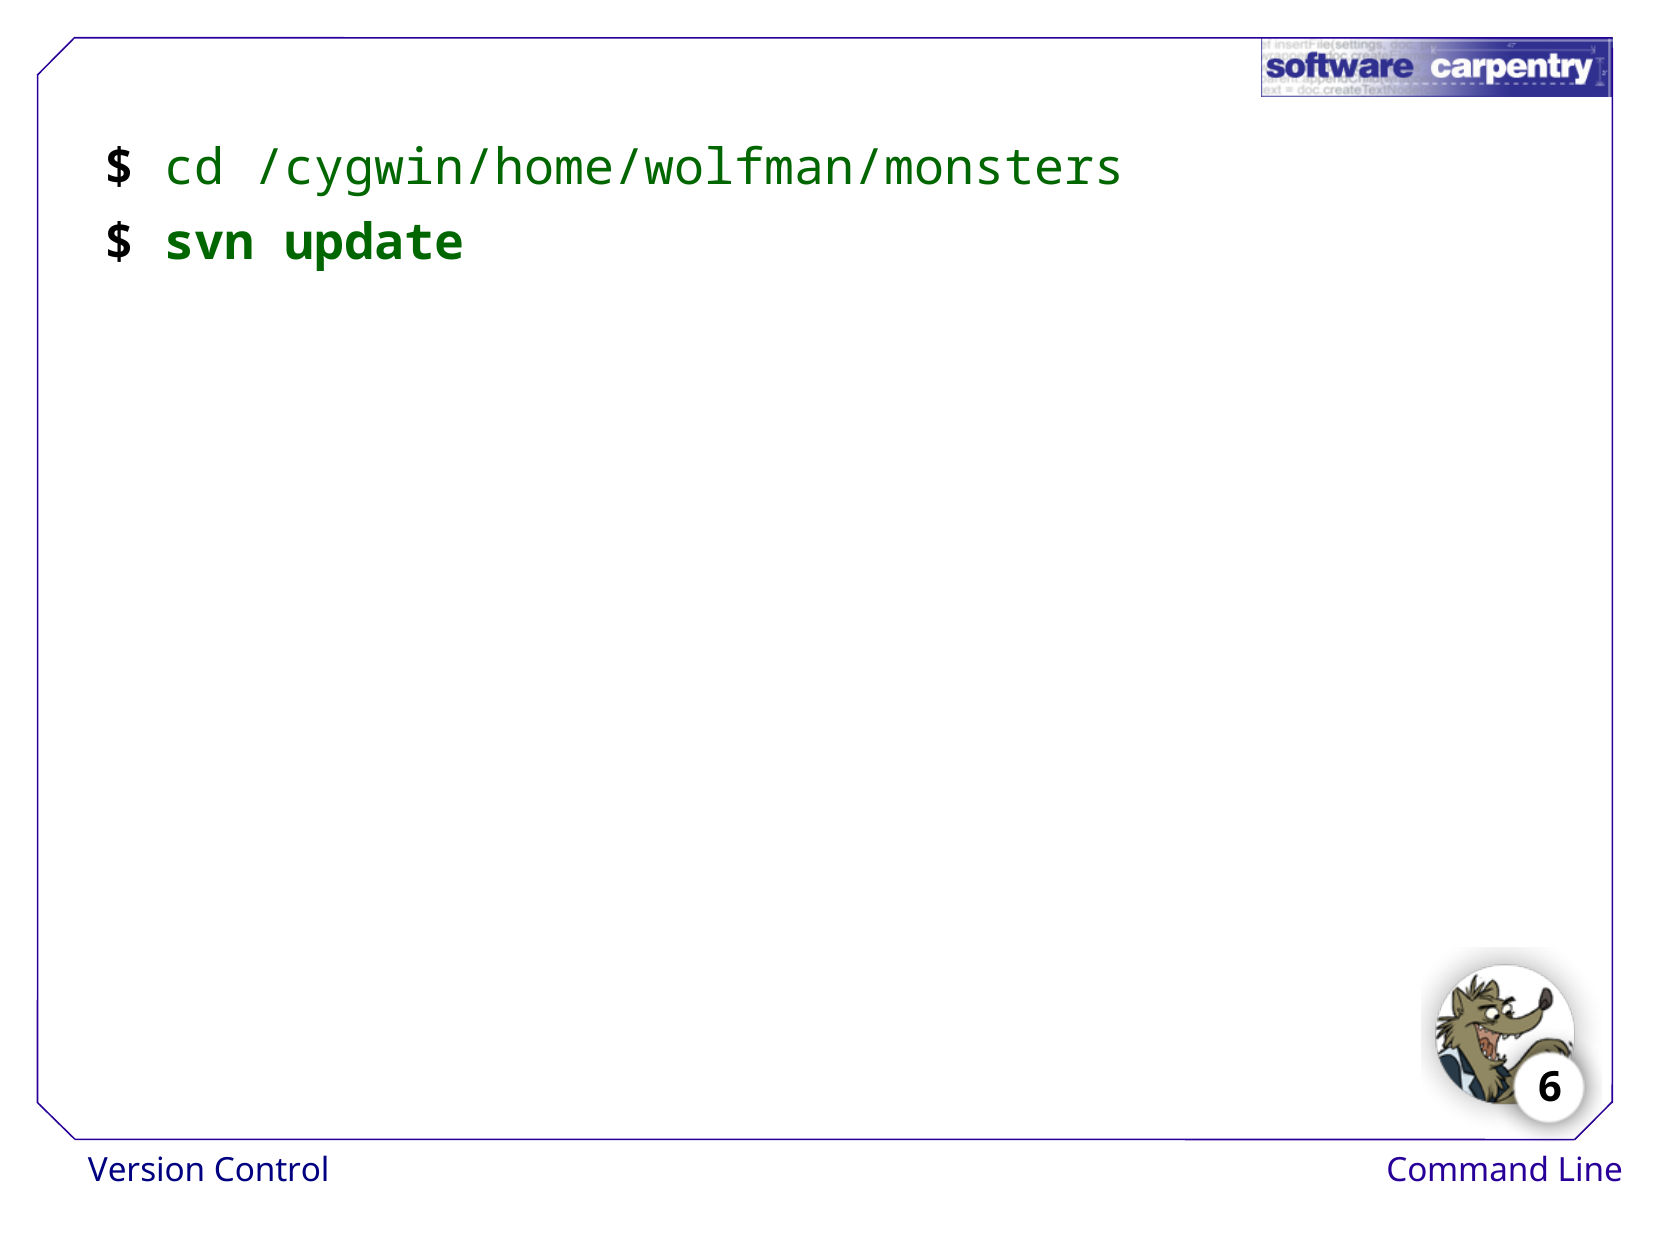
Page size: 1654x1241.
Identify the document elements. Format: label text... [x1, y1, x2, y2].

picture [1261, 39, 1613, 97]
text_box 6 [1505, 1057, 1595, 1119]
text_box $ cd /cygwin/home/wolfman/monsters $ svn update [89, 112, 1572, 1036]
picture [1421, 947, 1602, 1142]
